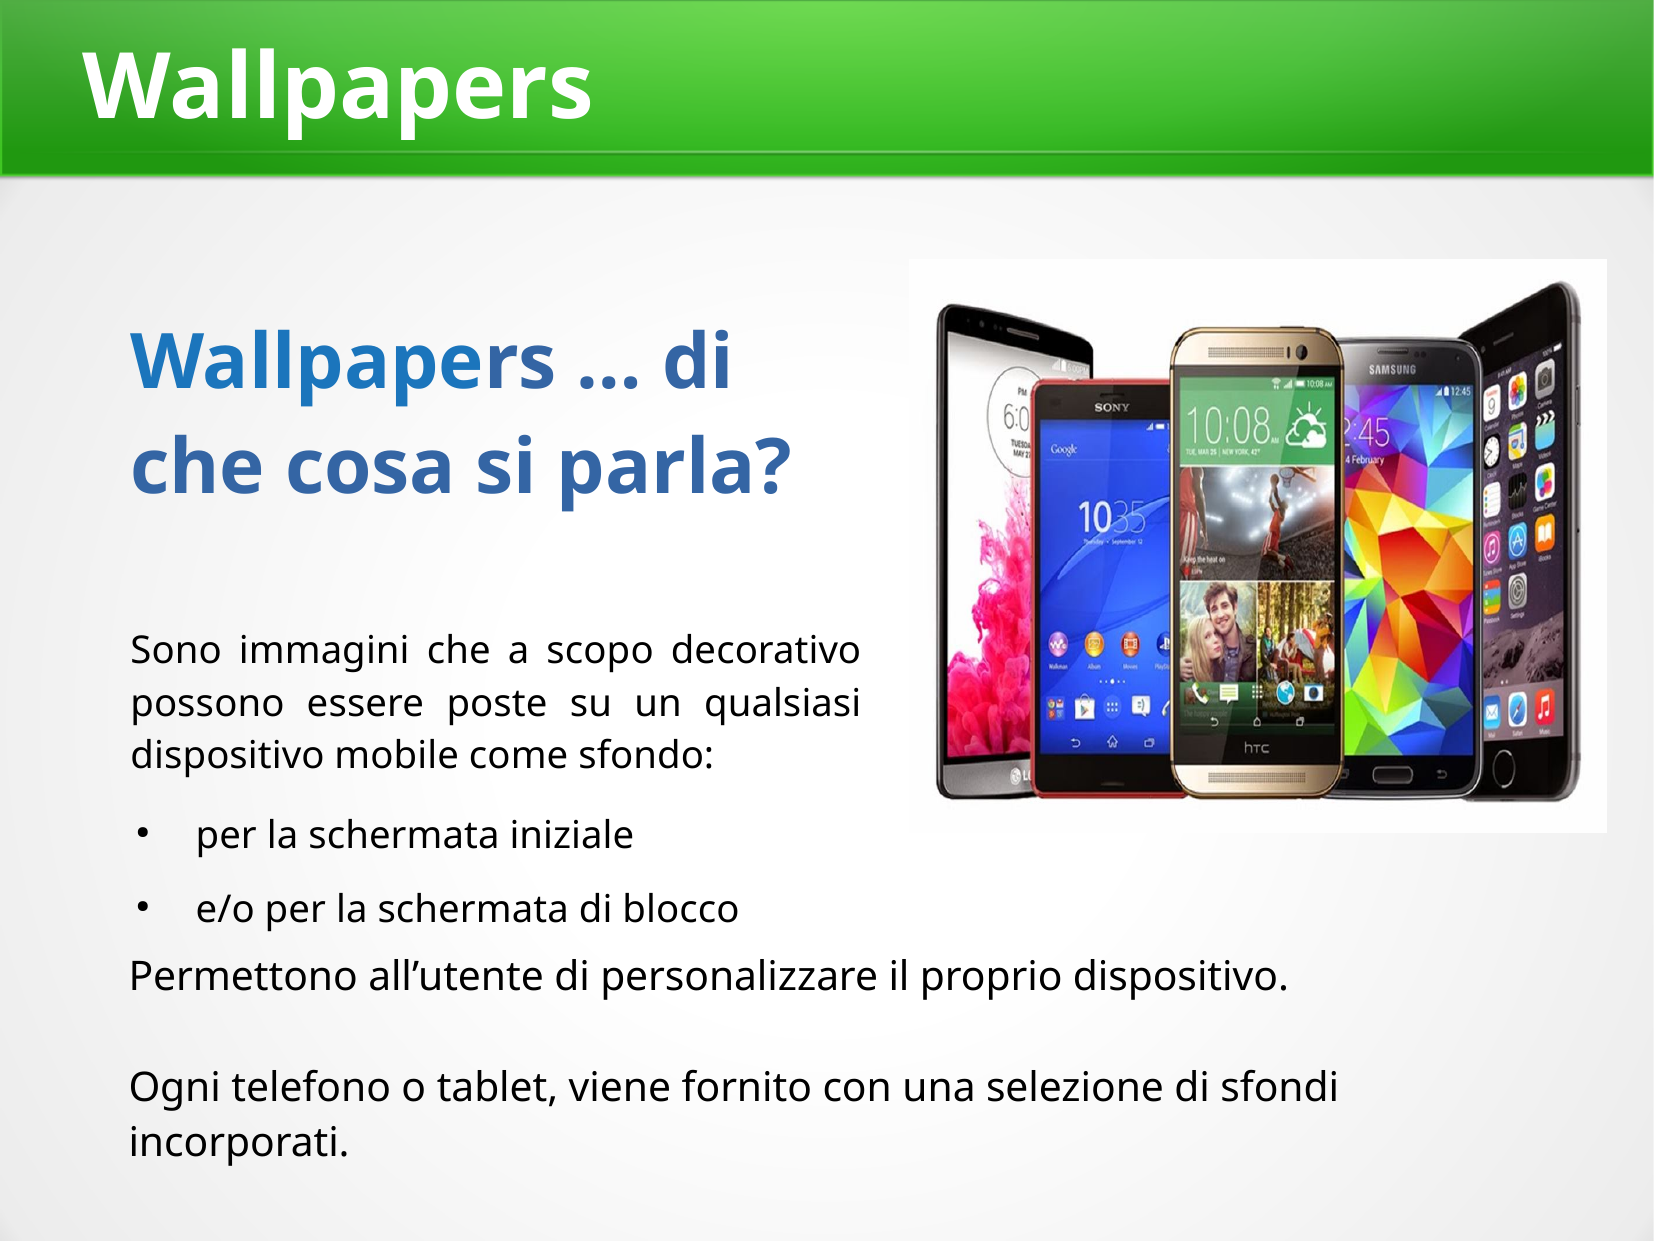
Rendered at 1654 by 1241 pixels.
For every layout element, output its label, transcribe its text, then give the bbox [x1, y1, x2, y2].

list Wallpapers … di che cosa si parla? Sono immagini che a scopo decorativo possono essere poste su un qualsiasi dispositivo mobile come sfondo: per la schermata iniziale e/o per la schermata di blocco [65, 307, 863, 862]
picture [0, 0, 1654, 1241]
title Wallpapers [82, 11, 1571, 154]
list Permettono all’utente di personalizzare il proprio dispositivo. Ogni telefono o tablet, viene fornito con una selezione di sfondi incorporati. [59, 862, 1548, 1170]
